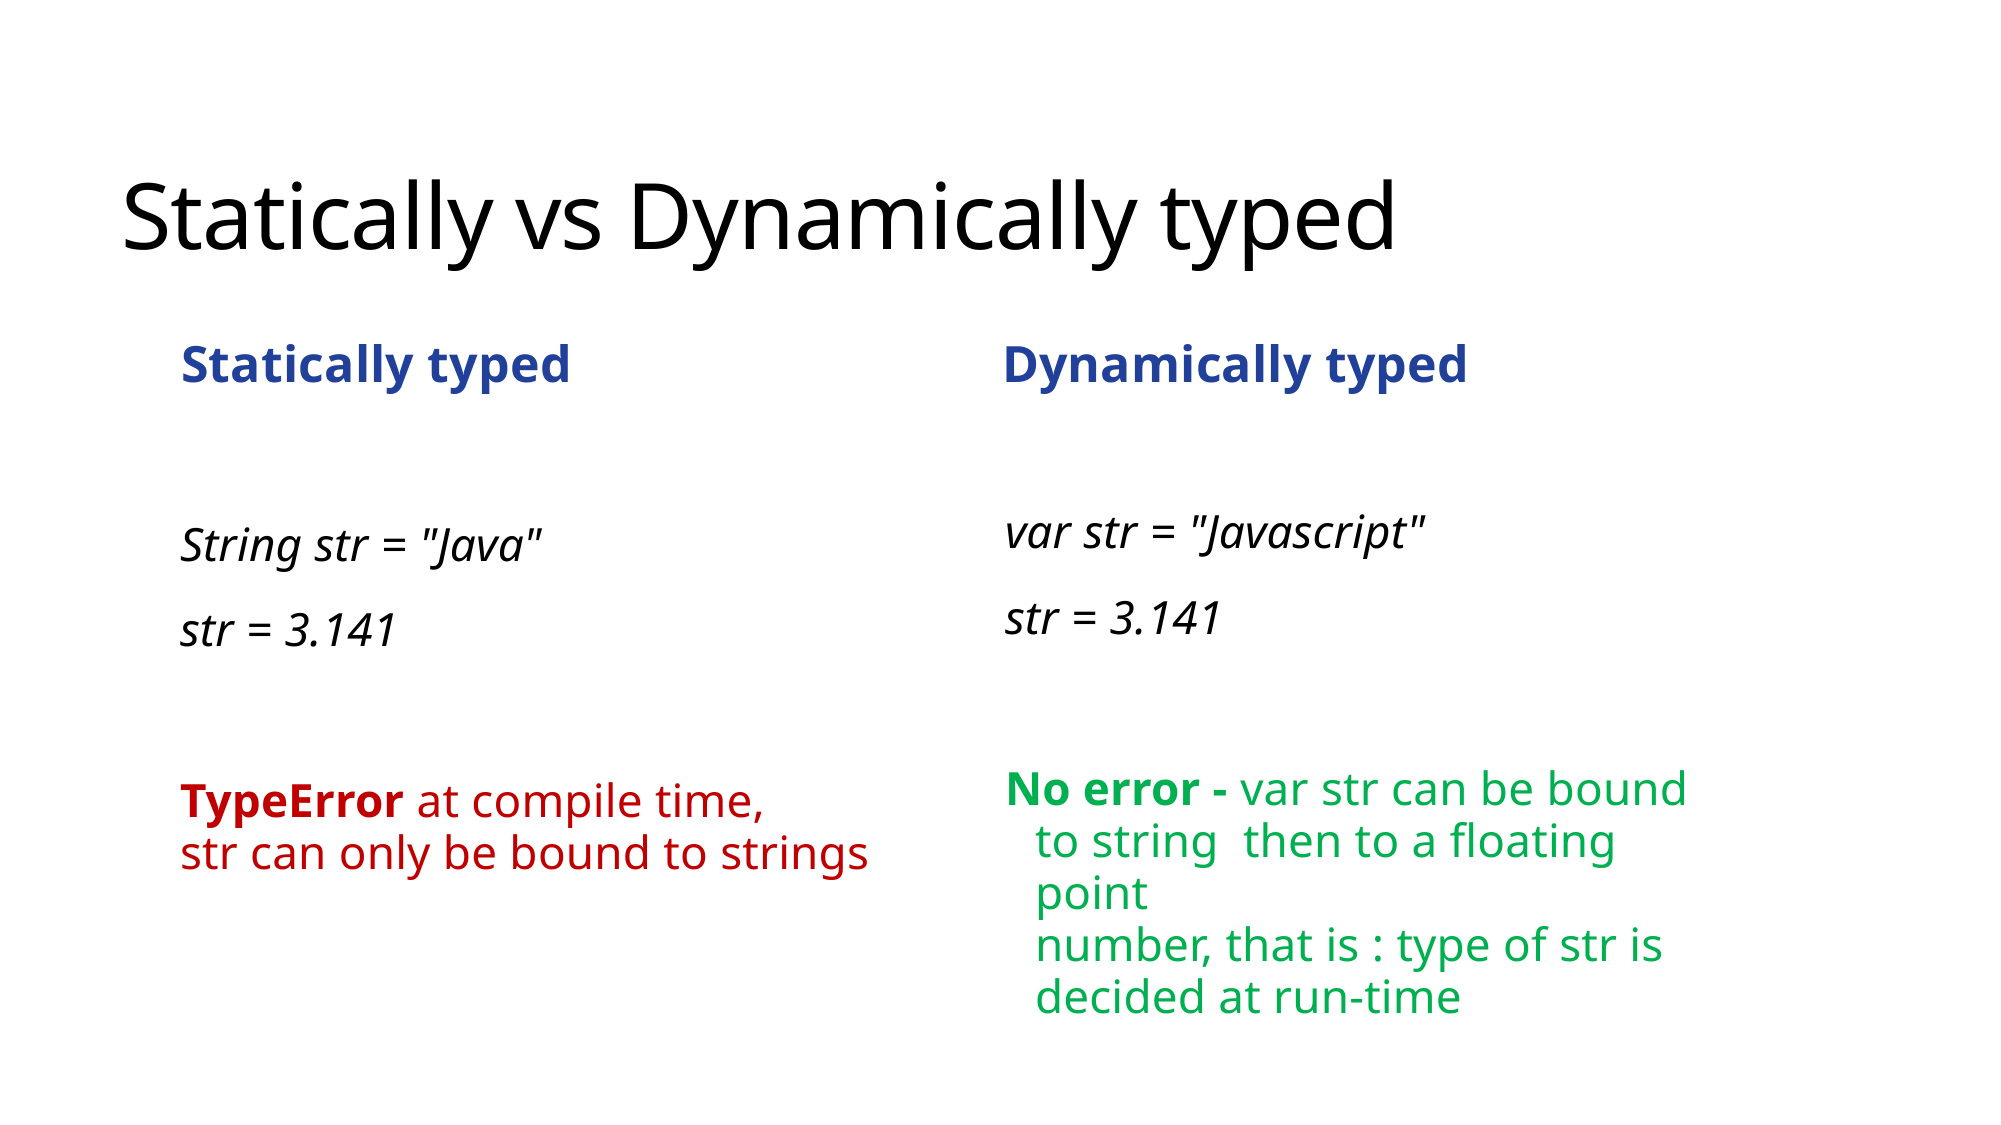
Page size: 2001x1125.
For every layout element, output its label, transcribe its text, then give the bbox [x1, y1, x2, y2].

list String str = "Java" str = 3.141 TypeError at compile time, str can only be bound to strings [180, 423, 990, 1029]
title Statically vs Dynamically typed [106, 60, 1697, 278]
list Dynamically typed [987, 281, 1723, 402]
list var str = "Javascript" str = 3.141 No error - var str can be bound to string then to a floating point number, that is : type of str is decided at run-time [1005, 411, 1740, 1125]
list Statically typed [166, 281, 902, 402]
